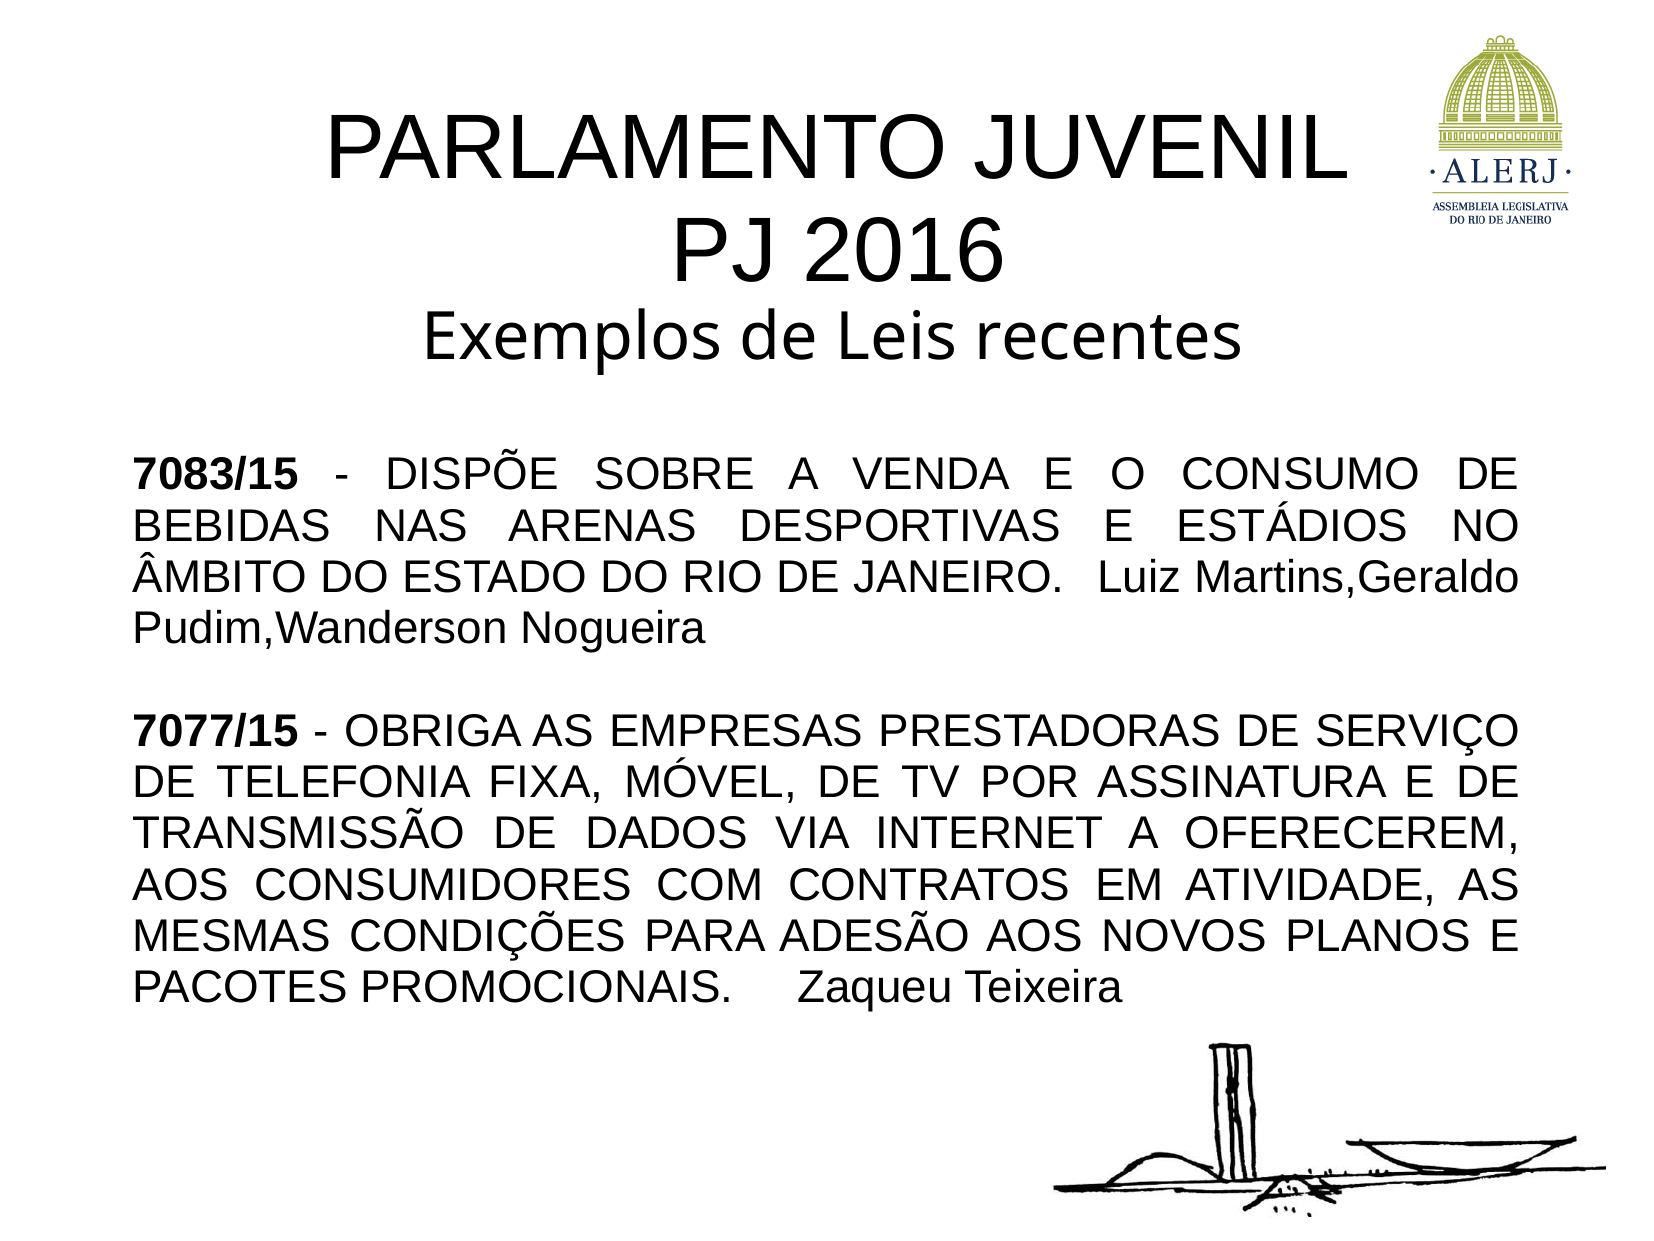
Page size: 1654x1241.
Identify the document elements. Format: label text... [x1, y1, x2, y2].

text_box 7083/15 - DISPÕE SOBRE A VENDA E O CONSUMO DE BEBIDAS NAS ARENAS DESPORTIVAS E ESTÁDIOS NO ÂMBITO DO ESTADO DO RIO DE JANEIRO. Luiz Martins,Geraldo Pudim,Wanderson Nogueira 7077/15 - OBRIGA AS EMPRESAS PRESTADORAS DE SERVIÇO DE TELEFONIA FIXA, MÓVEL, DE TV POR ASSINATURA E DE TRANSMISSÃO DE DADOS VIA INTERNET A OFERECEREM, AOS CONSUMIDORES COM CONTRATOS EM ATIVIDADE, AS MESMAS CONDIÇÕES PARA ADESÃO AOS NOVOS PLANOS E PACOTES PROMOCIONAIS. Zaqueu Teixeira [118, 389, 1536, 1141]
title PARLAMENTO JUVENIL PJ 2016 [70, 94, 1607, 302]
text_box Exemplos de Leis recentes [94, 277, 1571, 390]
picture [1051, 1039, 1606, 1217]
picture [1358, 23, 1642, 235]
